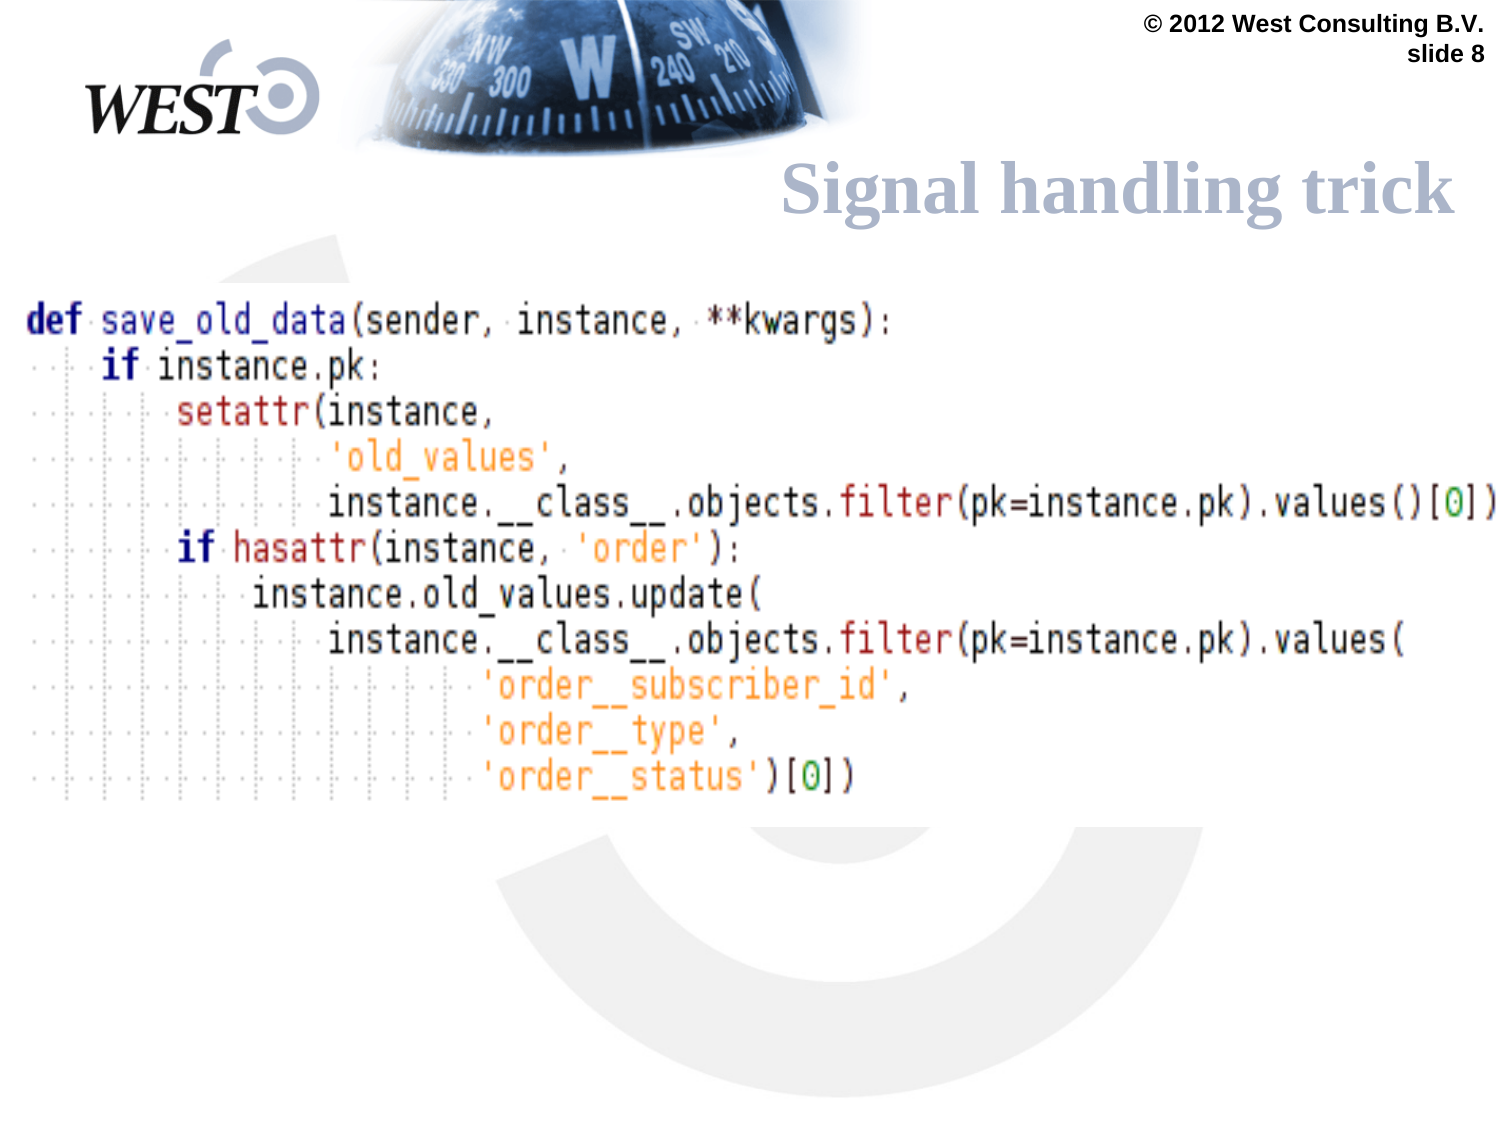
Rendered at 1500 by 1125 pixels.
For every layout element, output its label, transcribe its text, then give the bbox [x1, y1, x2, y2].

title Signal handling trick [49, 125, 1471, 242]
picture [82, 0, 904, 125]
picture [23, 242, 1500, 1125]
